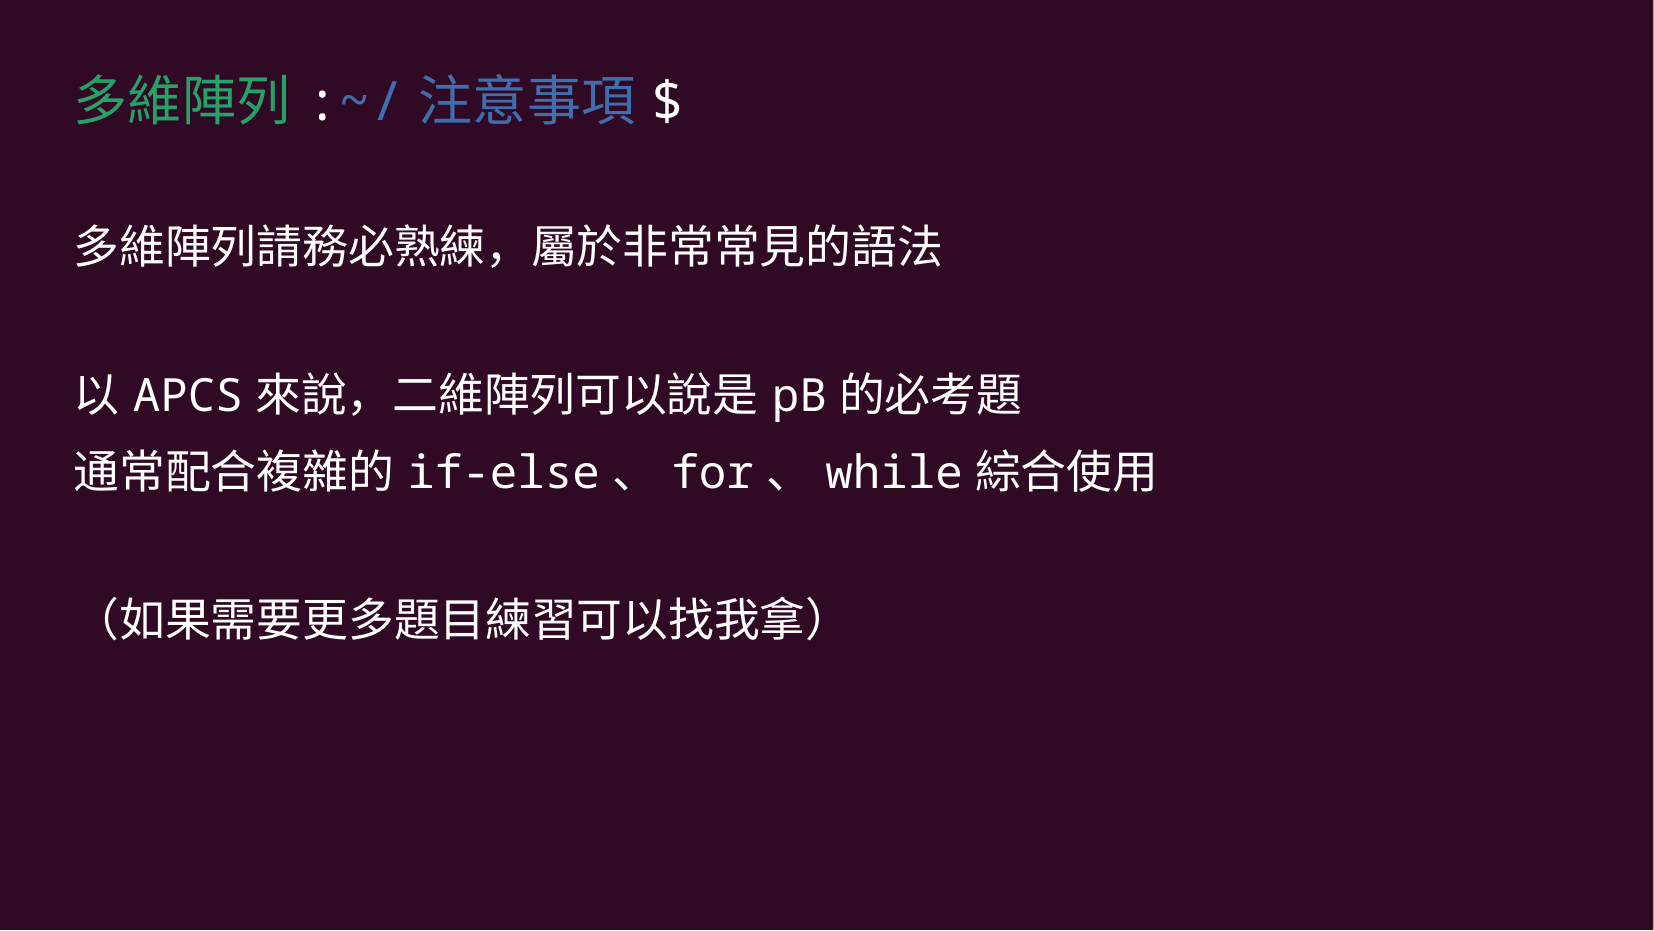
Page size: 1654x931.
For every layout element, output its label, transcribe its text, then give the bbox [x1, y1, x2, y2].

text_box 多維陣列請務必熟練，屬於非常常見的語法 以APCS來說，二維陣列可以說是pB的必考題 通常配合複雜的if-else、for、while綜合使用 （如果需要更多題目練習可以找我拿） [59, 193, 1613, 606]
text_box 多維陣列:~/注意事項$ [59, 55, 1201, 139]
